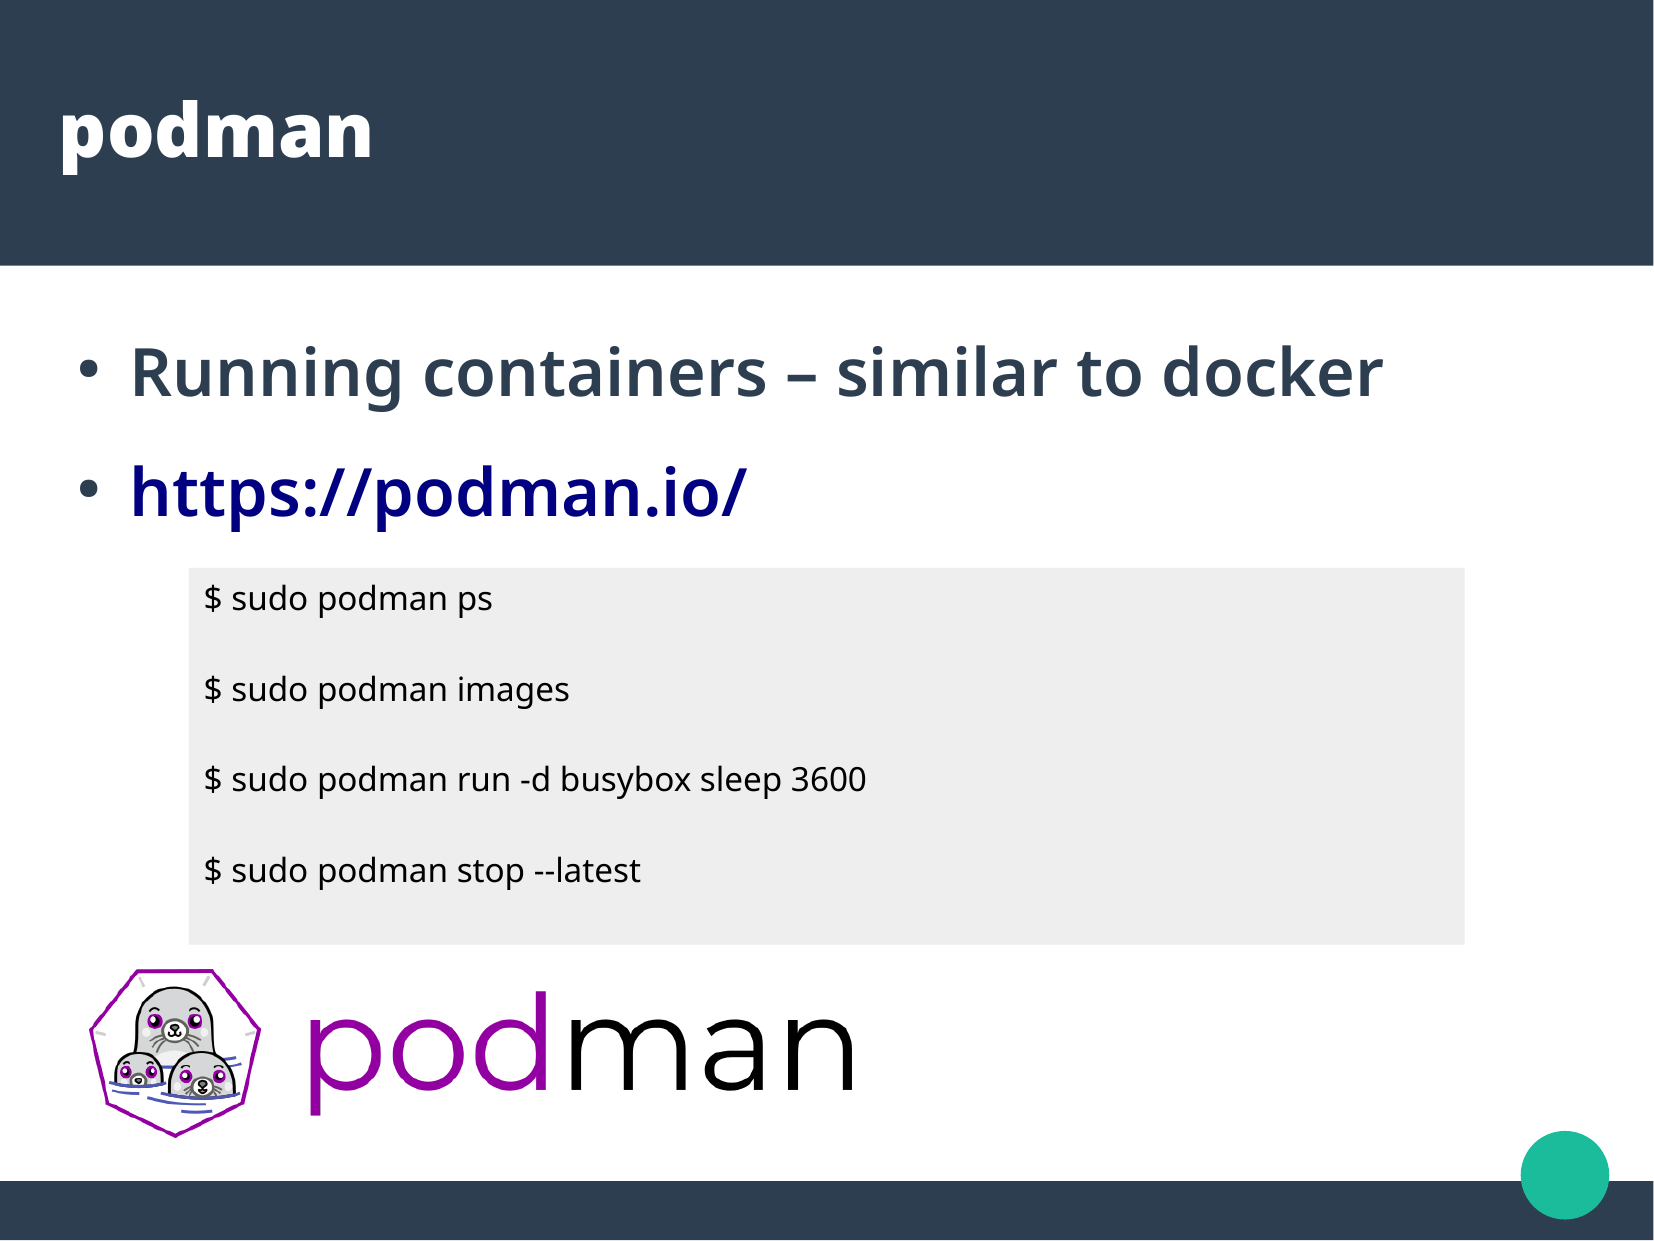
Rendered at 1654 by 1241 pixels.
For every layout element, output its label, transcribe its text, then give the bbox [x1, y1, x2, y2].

list Running containers – similar to docker https://podman.io/ [59, 324, 1595, 1152]
title podman [59, 49, 1595, 207]
picture [70, 950, 870, 1156]
text_box $ sudo podman ps $ sudo podman images $ sudo podman run -d busybox sleep 3600 $ sudo podman stop --latest [188, 567, 1465, 917]
